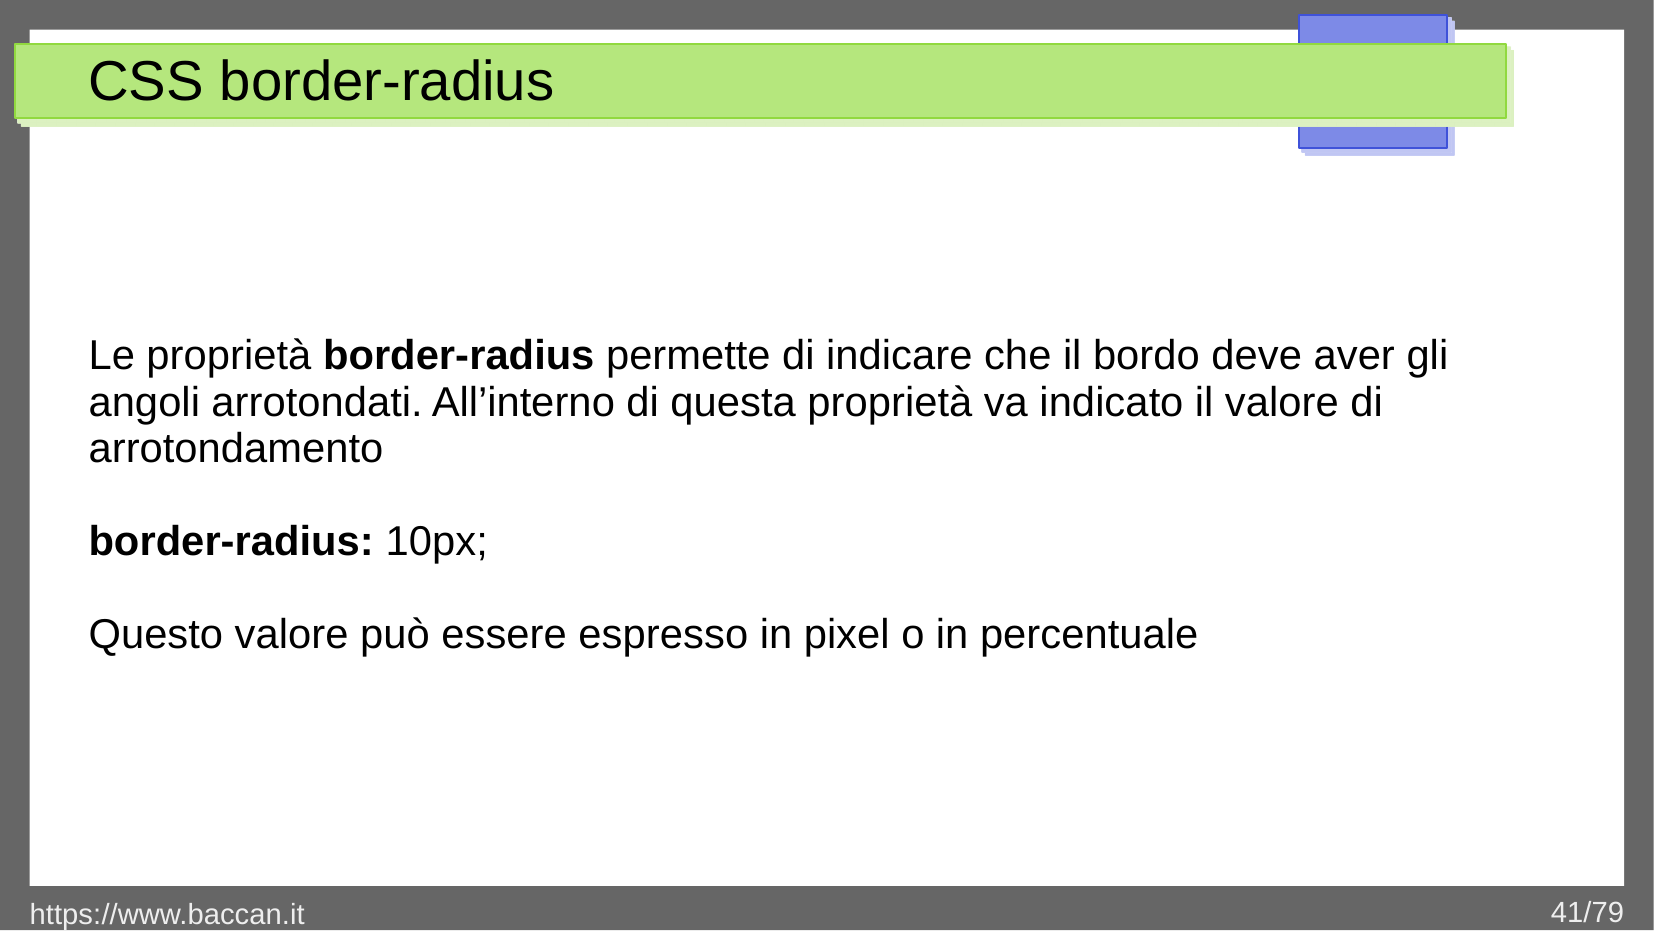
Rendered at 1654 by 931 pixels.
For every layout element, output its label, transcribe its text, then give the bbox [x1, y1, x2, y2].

text_box Le proprietà border-radius permette di indicare che il bordo deve aver gli angoli arrotondati. All’interno di questa proprietà va indicato il valore di arrotondamento border-radius: 10px; Questo valore può essere espresso in pixel o in percentuale [88, 169, 1565, 820]
title CSS border-radius [88, 44, 1506, 119]
